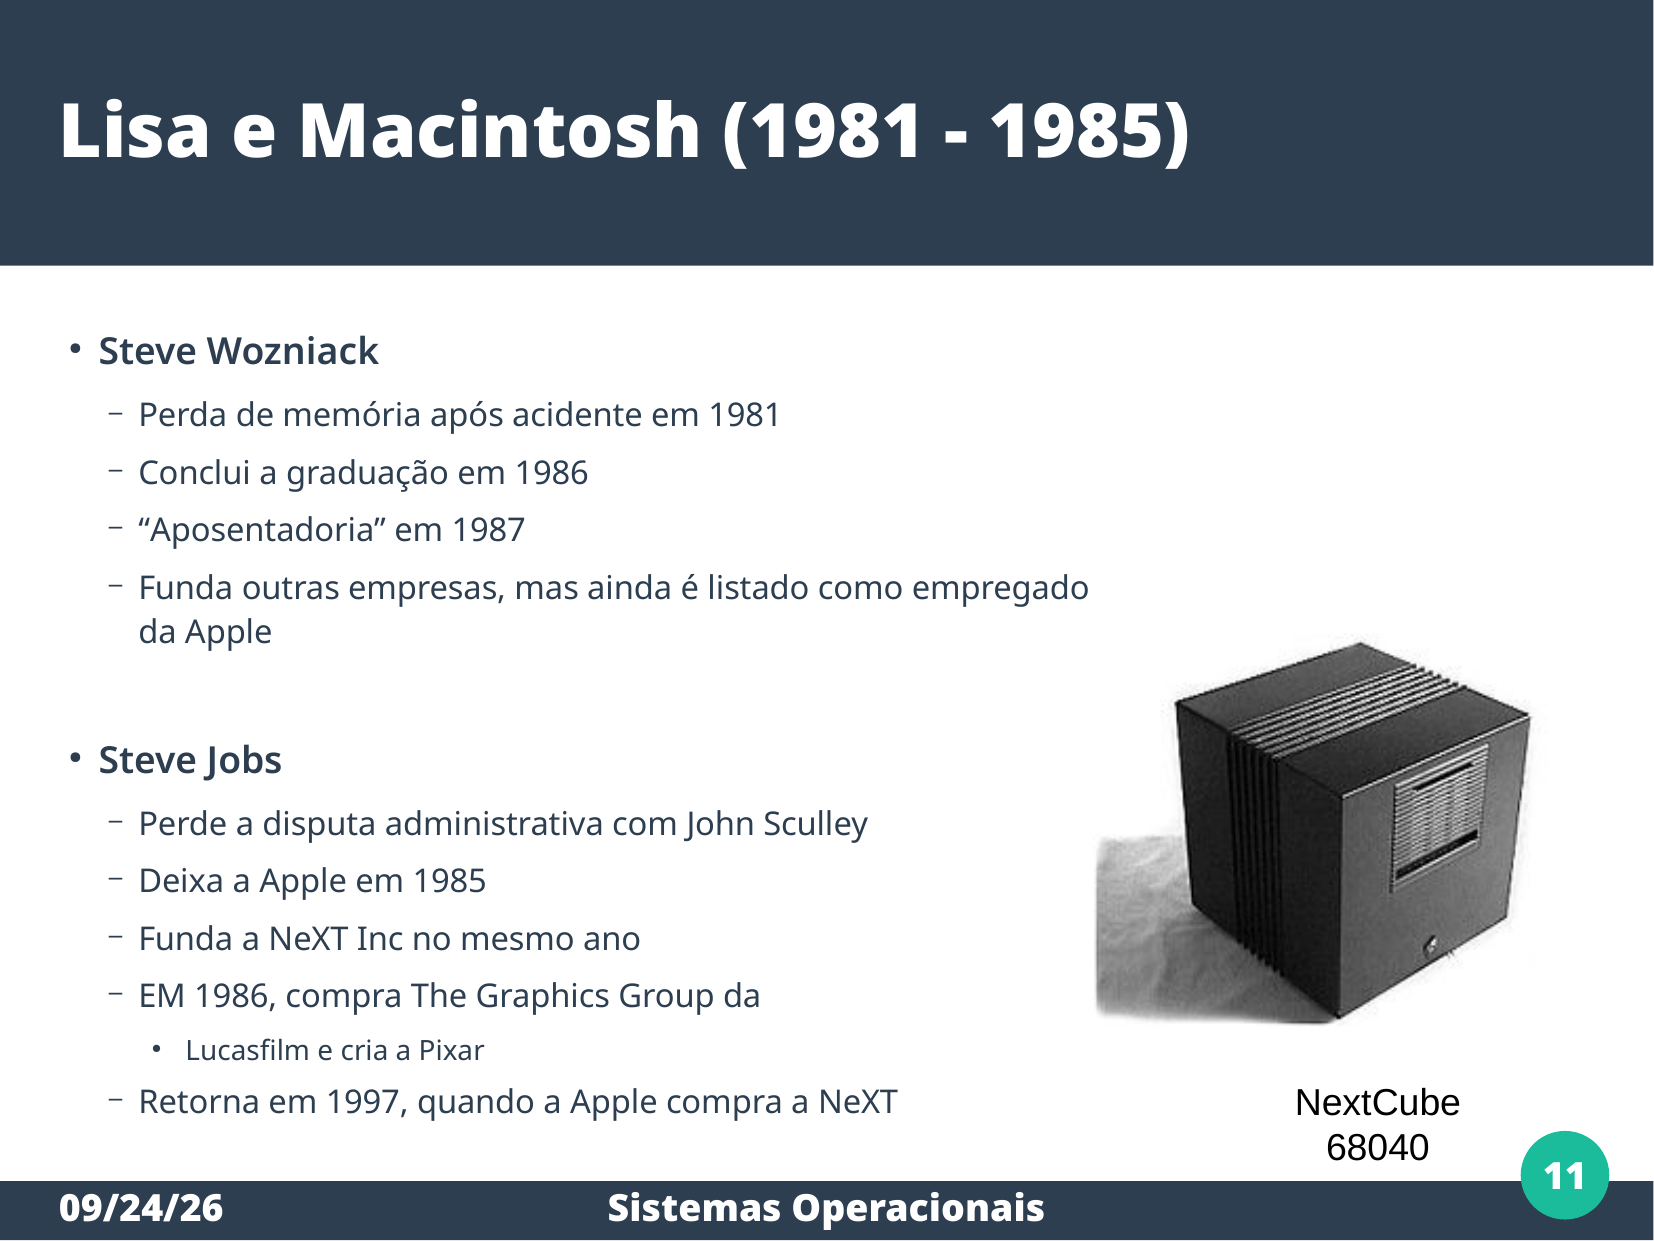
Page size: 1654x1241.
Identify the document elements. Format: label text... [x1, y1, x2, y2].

text_box [192, 910, 227, 989]
text_box NextCube 68040 [1269, 1069, 1487, 1186]
title Lisa e Macintosh (1981 - 1985) [59, 49, 1595, 207]
picture [1093, 633, 1619, 1028]
list Steve Wozniack Perda de memória após acidente em 1981 Conclui a graduação em 1986 “Aposentadoria” em 1987 Funda outras empresas, mas ainda é listado como empregado da Apple Steve Jobs Perde a disputa administrativa com John Sculley Deixa a Apple em 1985 Funda a NeXT Inc no mesmo ano EM 1986, compra The Graphics Group da Lucasfilm e cria a Pixar Retorna em 1997, quando a Apple compra a NeXT [59, 324, 1099, 1134]
